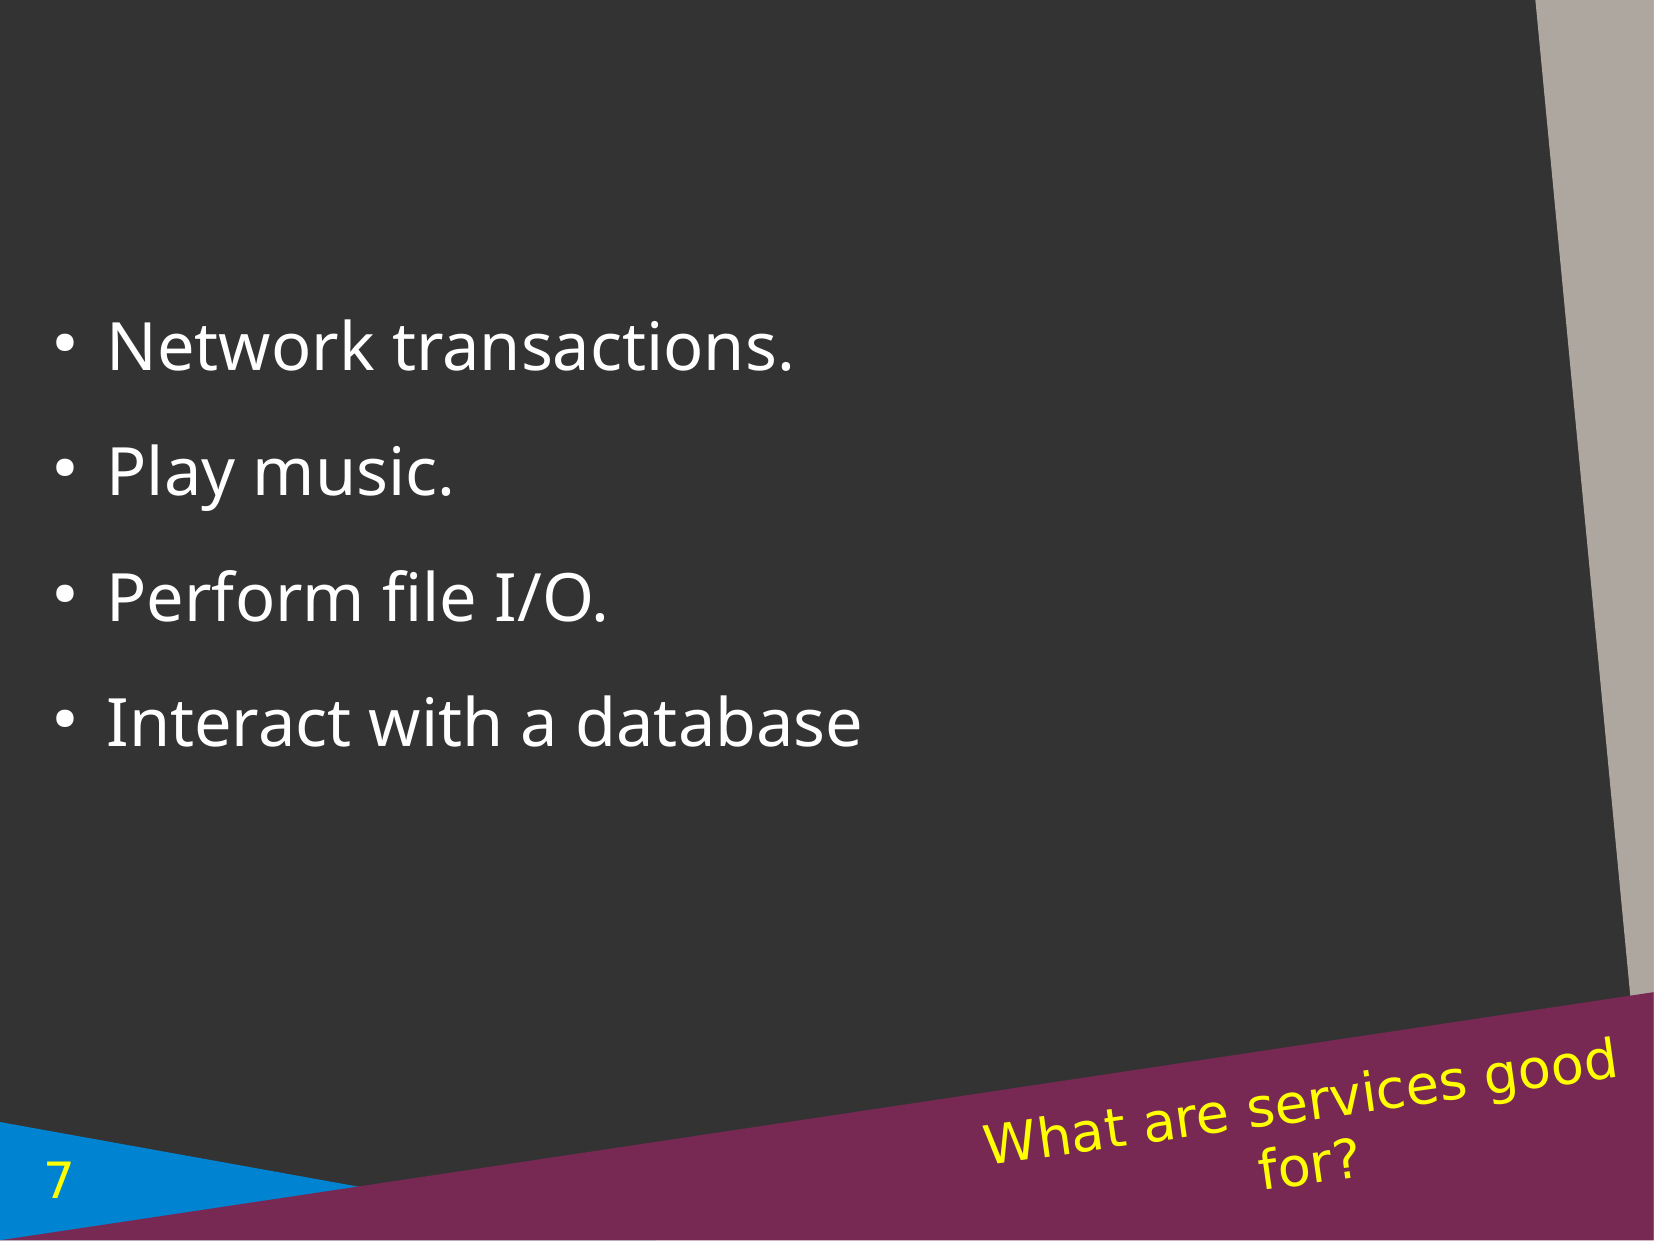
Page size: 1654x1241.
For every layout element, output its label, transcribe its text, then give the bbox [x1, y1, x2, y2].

title What are services good for? [956, 995, 1654, 1241]
list Network transactions. Play music. Perform file I/O. Interact with a database [35, 59, 1524, 993]
